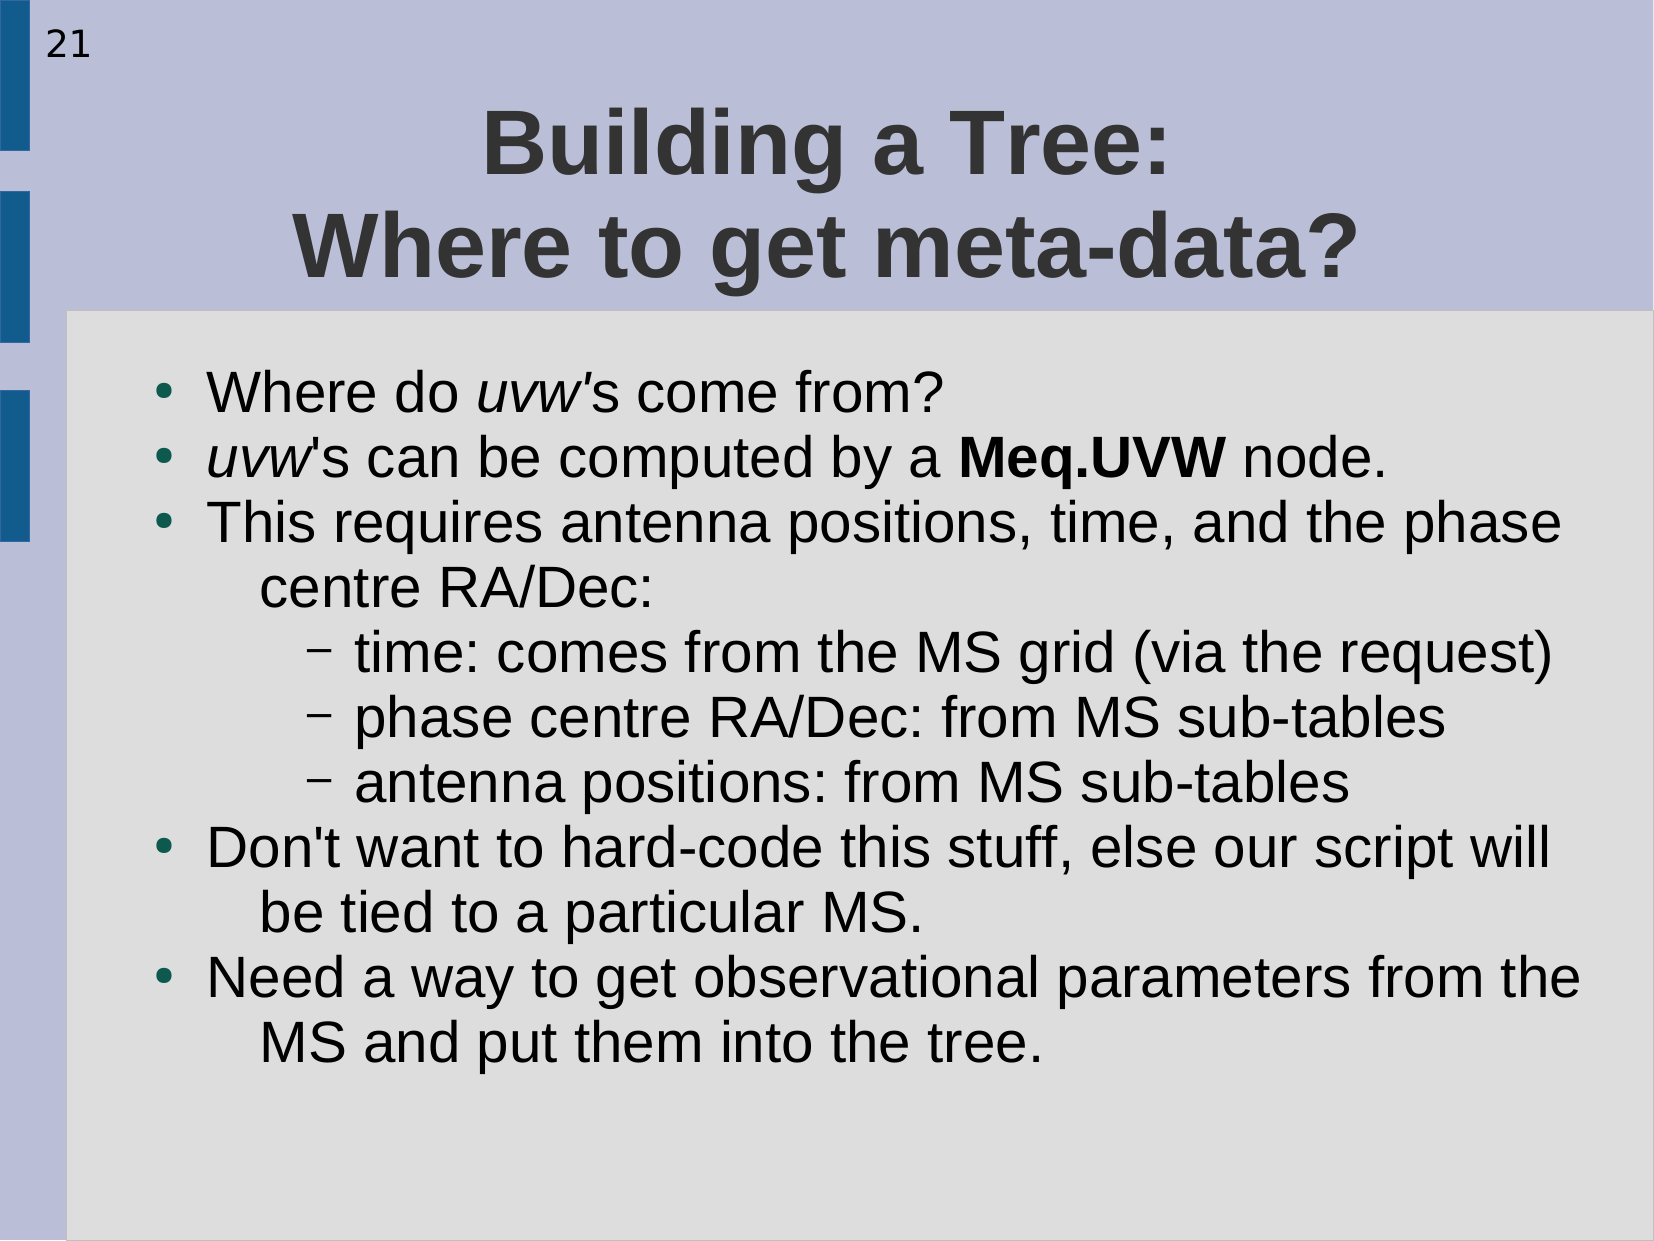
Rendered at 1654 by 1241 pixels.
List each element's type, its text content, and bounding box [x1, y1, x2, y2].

text_box <number> [32, 15, 267, 89]
title Building a Tree: Where to get meta-data? [121, 91, 1534, 299]
list Where do uvw's come from? uvw's can be computed by a Meq.UVW node. This requires antenna positions, time, and the phase centre RA/Dec: time: comes from the MS grid (via the request) phase centre RA/Dec: from MS sub-tables antenna positions: from MS sub-tables Don't want to hard-code this stuff, else our script will be tied to a particular MS. Need a way to get observational parameters from the MS and put them into the tree. [118, 359, 1590, 1141]
